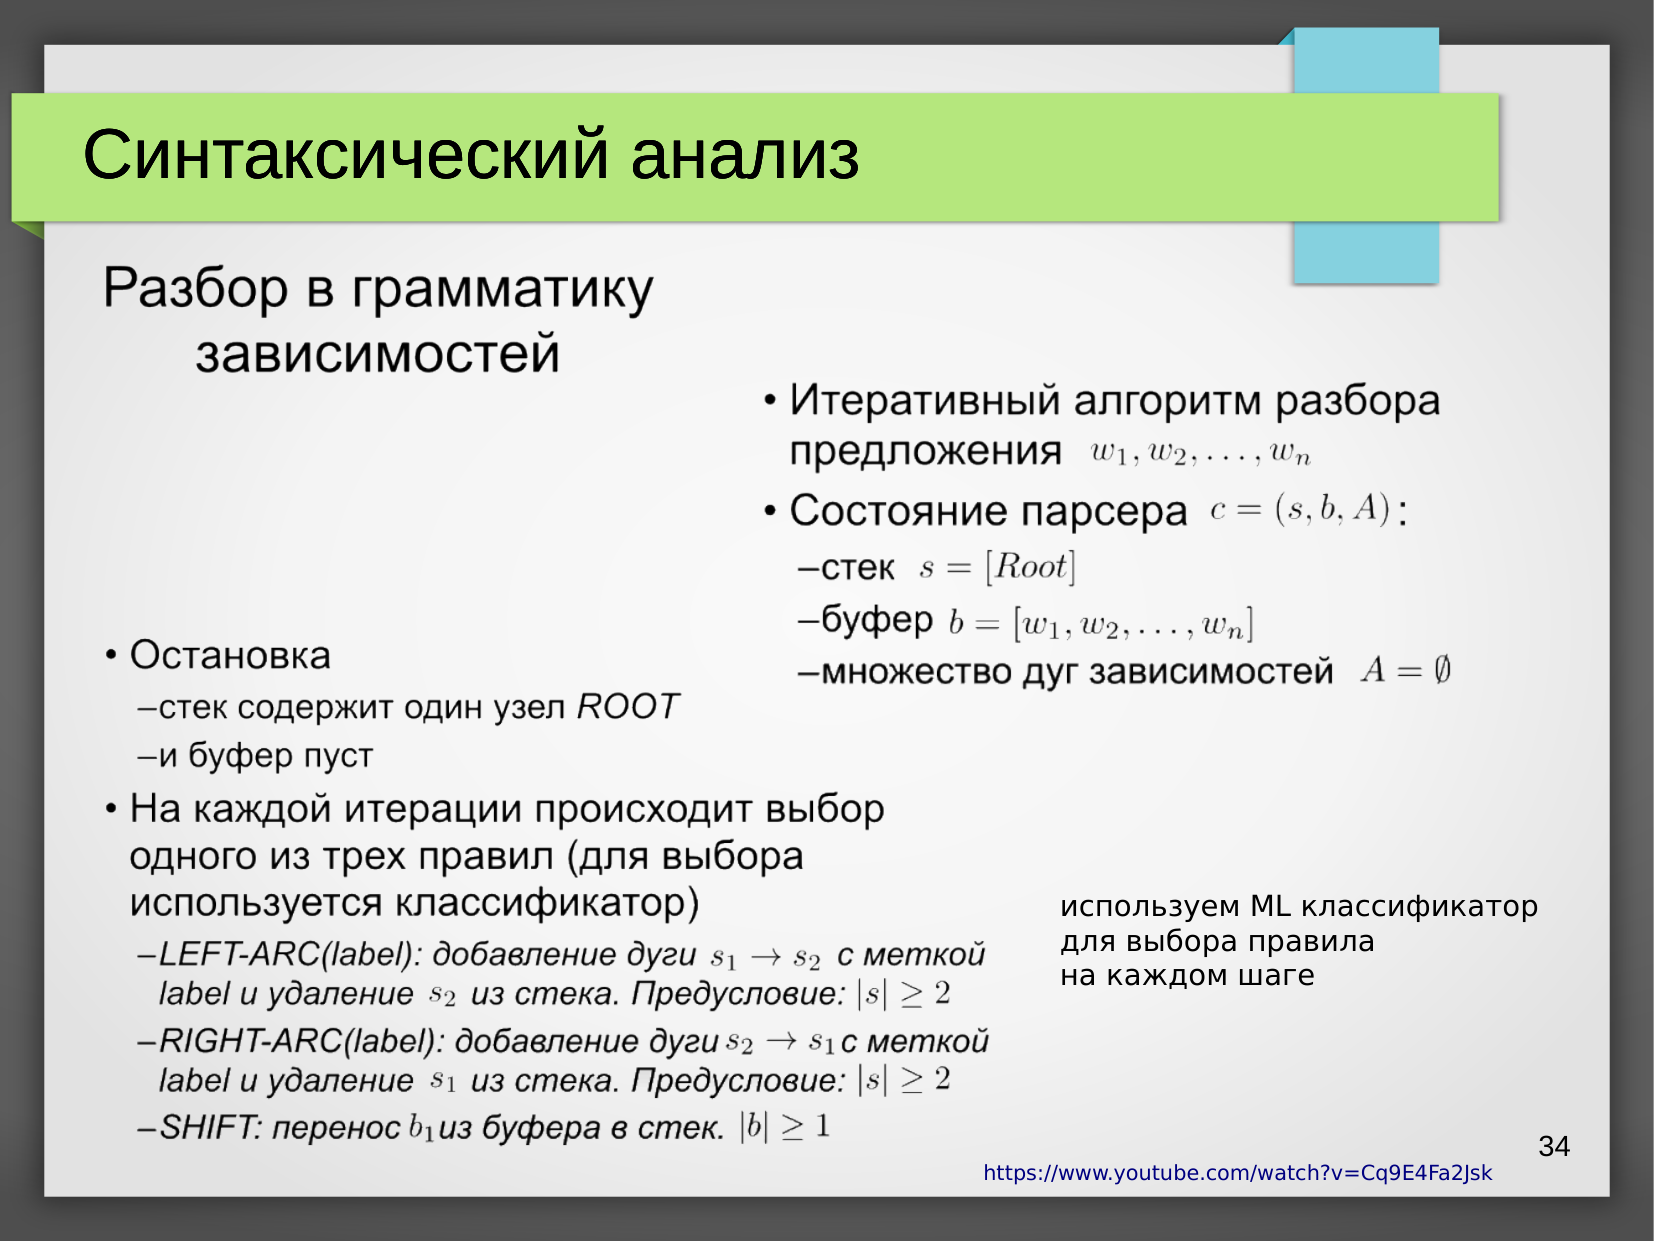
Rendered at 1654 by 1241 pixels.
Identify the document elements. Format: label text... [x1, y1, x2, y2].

text_box используем ML классификатор для выбора правила на каждом шаге [1045, 882, 1583, 1028]
picture [0, 0, 1654, 1241]
title Синтаксический анализ [82, 114, 993, 194]
text_box https://www.youtube.com/watch?v=Cq9E4Fa2Jsk [968, 1153, 1533, 1193]
